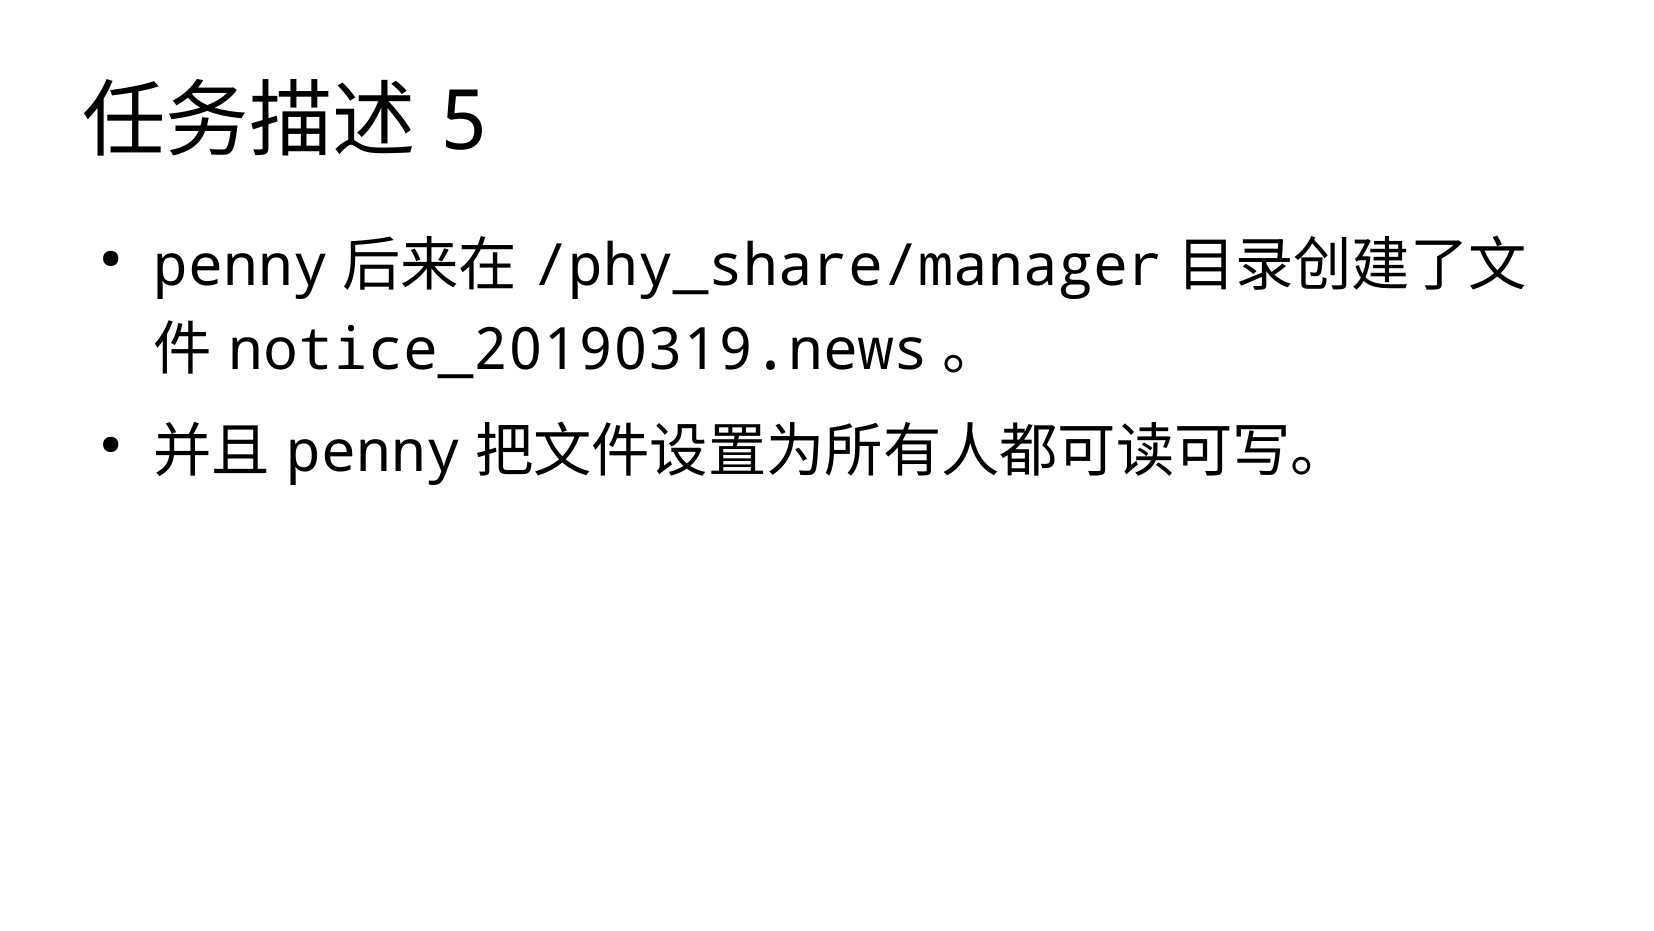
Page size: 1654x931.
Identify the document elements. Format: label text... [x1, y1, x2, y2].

title 任务描述5 [82, 37, 1571, 189]
list penny后来在/phy_share/manager目录创建了文件notice_20190319.news。 并且penny把文件设置为所有人都可读可写。 [82, 217, 1571, 804]
